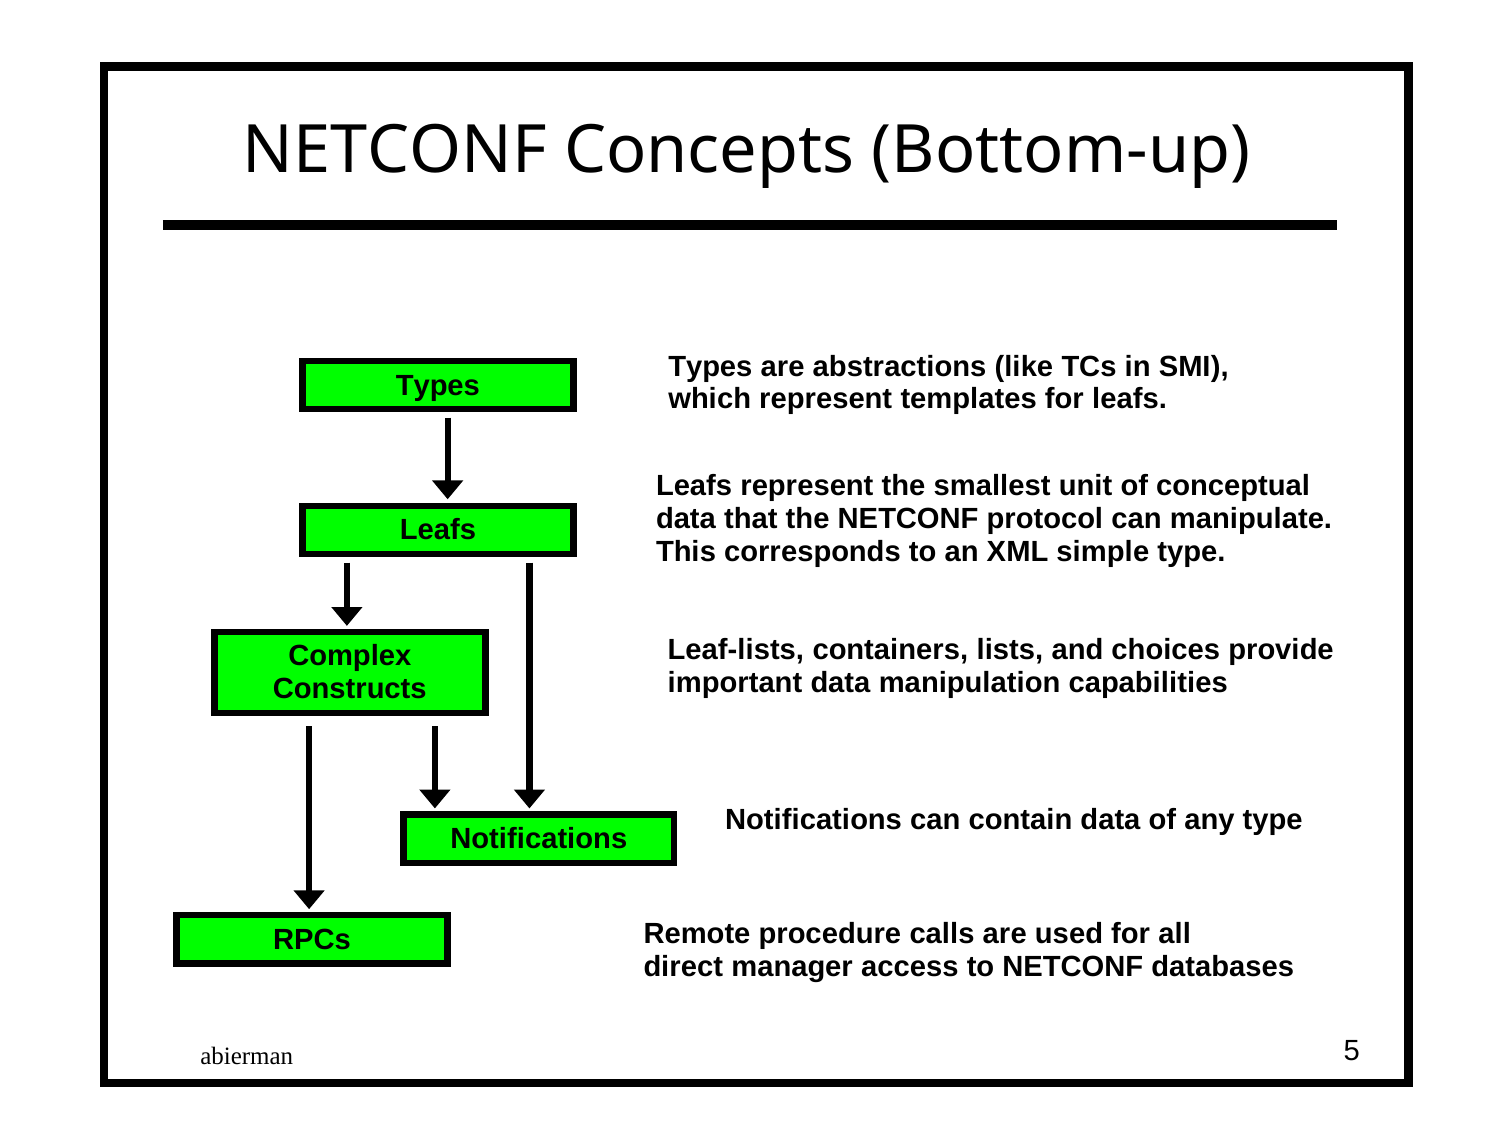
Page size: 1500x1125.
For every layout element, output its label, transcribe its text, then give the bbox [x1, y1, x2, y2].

text_box Complex Constructs [214, 631, 486, 713]
text_box Notifications [403, 814, 675, 863]
text_box Leafs [302, 505, 574, 554]
text_box RPCs [176, 915, 448, 964]
text_box Types are abstractions (like TCs in SMI), which represent templates for leafs. [653, 341, 1245, 423]
text_box Notifications can contain data of any type [710, 795, 1319, 844]
text_box Leaf-lists, containers, lists, and choices provide important data manipulation capabilities [652, 625, 1350, 707]
text_box Types [302, 360, 574, 410]
text_box Leafs represent the smallest unit of conceptual data that the NETCONF protocol can manipulate. This corresponds to an XML simple type. [641, 461, 1349, 576]
title NETCONF Concepts (Bottom-up) [162, 87, 1332, 200]
text_box Remote procedure calls are used for all direct manager access to NETCONF databases [628, 909, 1318, 991]
